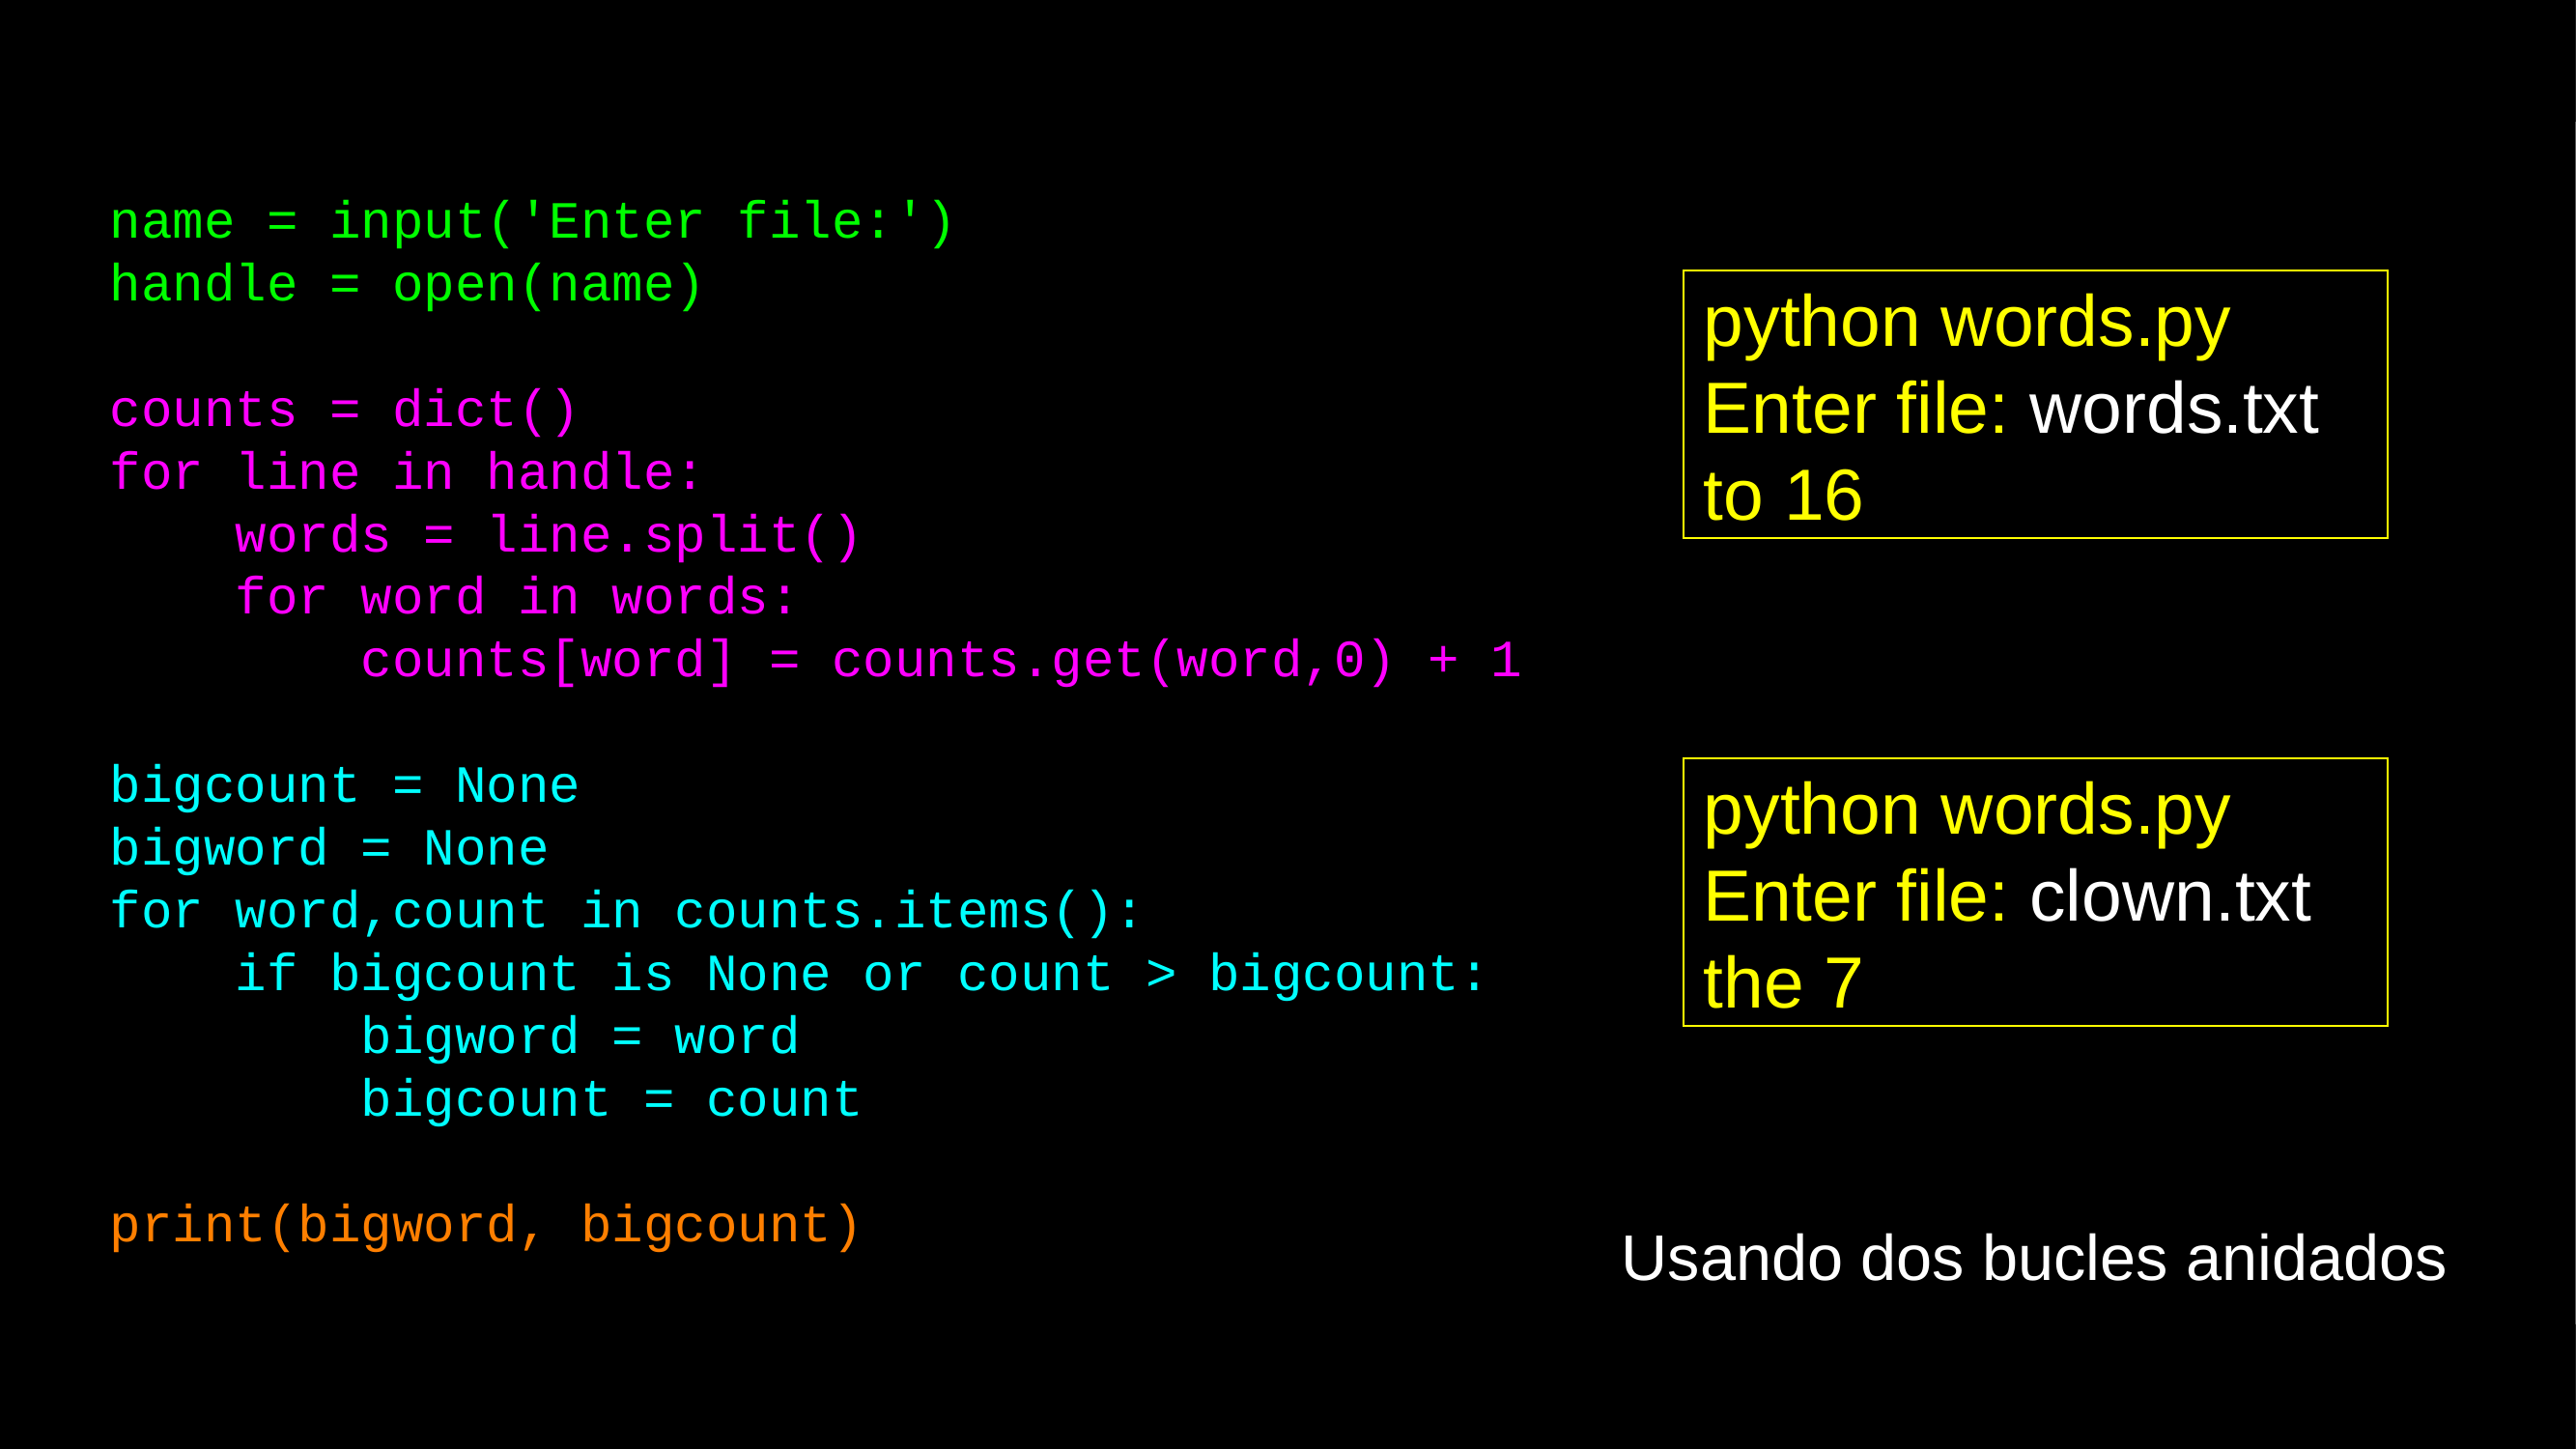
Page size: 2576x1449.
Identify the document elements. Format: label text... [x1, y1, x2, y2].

text_box Usando dos bucles anidados [1606, 1208, 2462, 1301]
text_box name = input('Enter file:') handle = open(name) counts = dict() for line in handle: words = line.split() for word in words: counts[word] = counts.get(word,0) + 1 bigcount = None bigword = None for word,count in counts.items(): if bigcount is None or count > bigcount: bigword = word bigcount = count print(bigword, bigcount) [109, 135, 1571, 1302]
text_box python words.py Enter file: words.txt to 16 [1684, 270, 2389, 538]
text_box python words.py Enter file: clown.txt the 7 [1684, 758, 2389, 1027]
